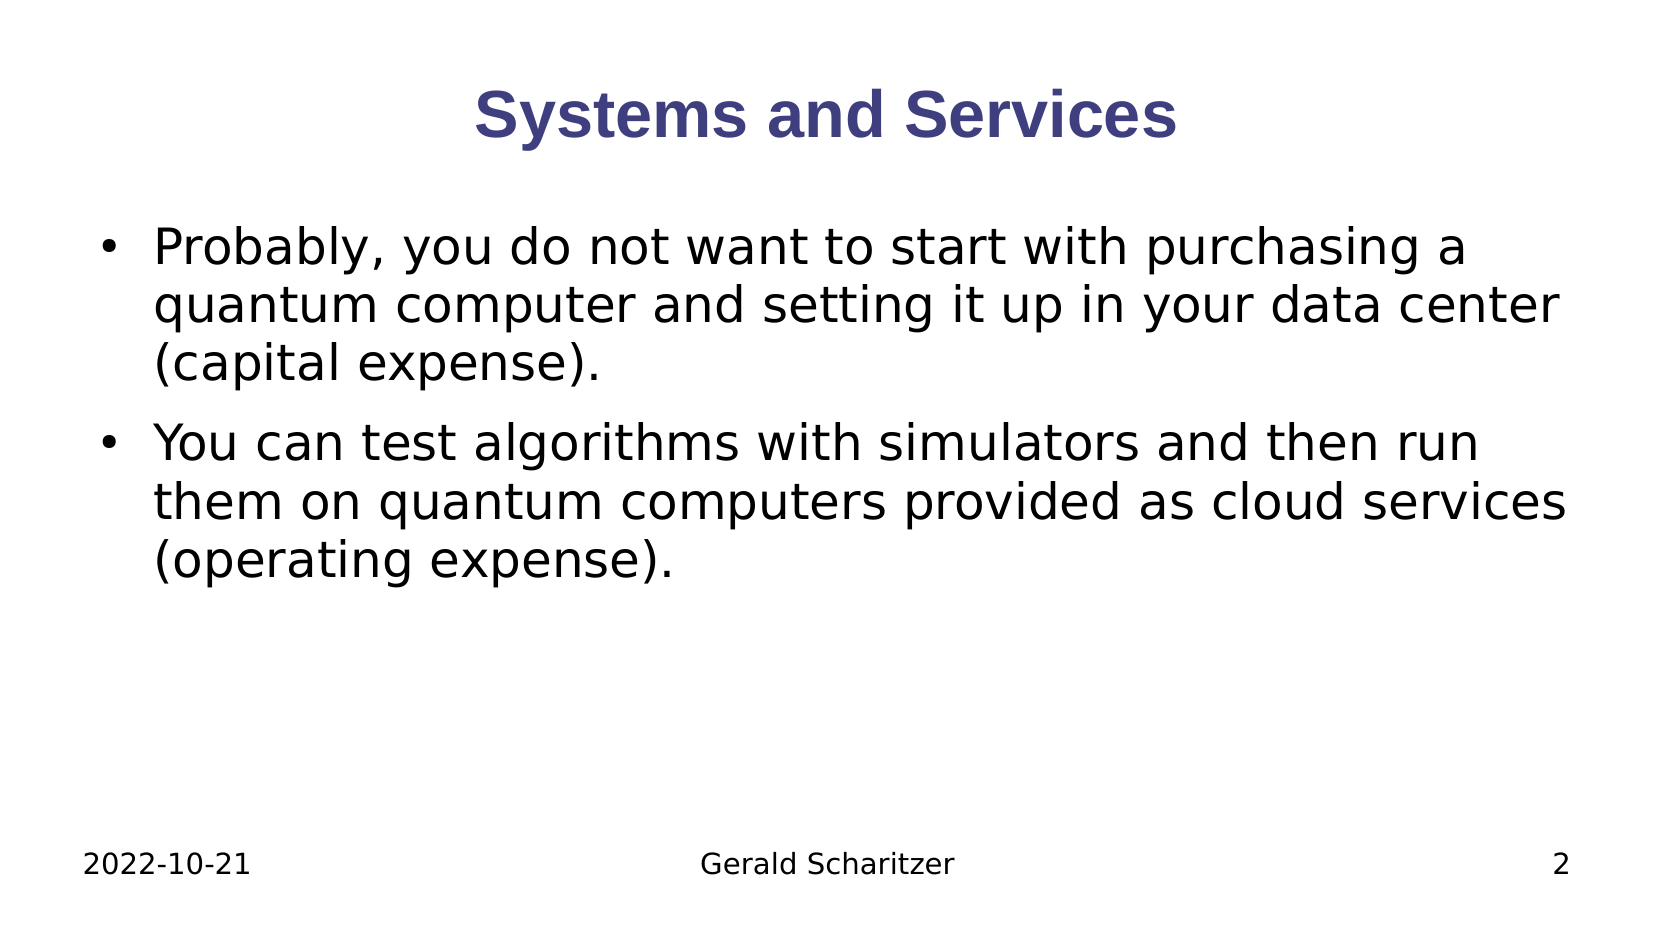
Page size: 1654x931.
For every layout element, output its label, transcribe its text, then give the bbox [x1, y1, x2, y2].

list Probably, you do not want to start with purchasing a quantum computer and setting it up in your data center (capital expense). You can test algorithms with simulators and then run them on quantum computers provided as cloud services (operating expense). [82, 217, 1571, 758]
title Systems and Services [82, 37, 1571, 193]
